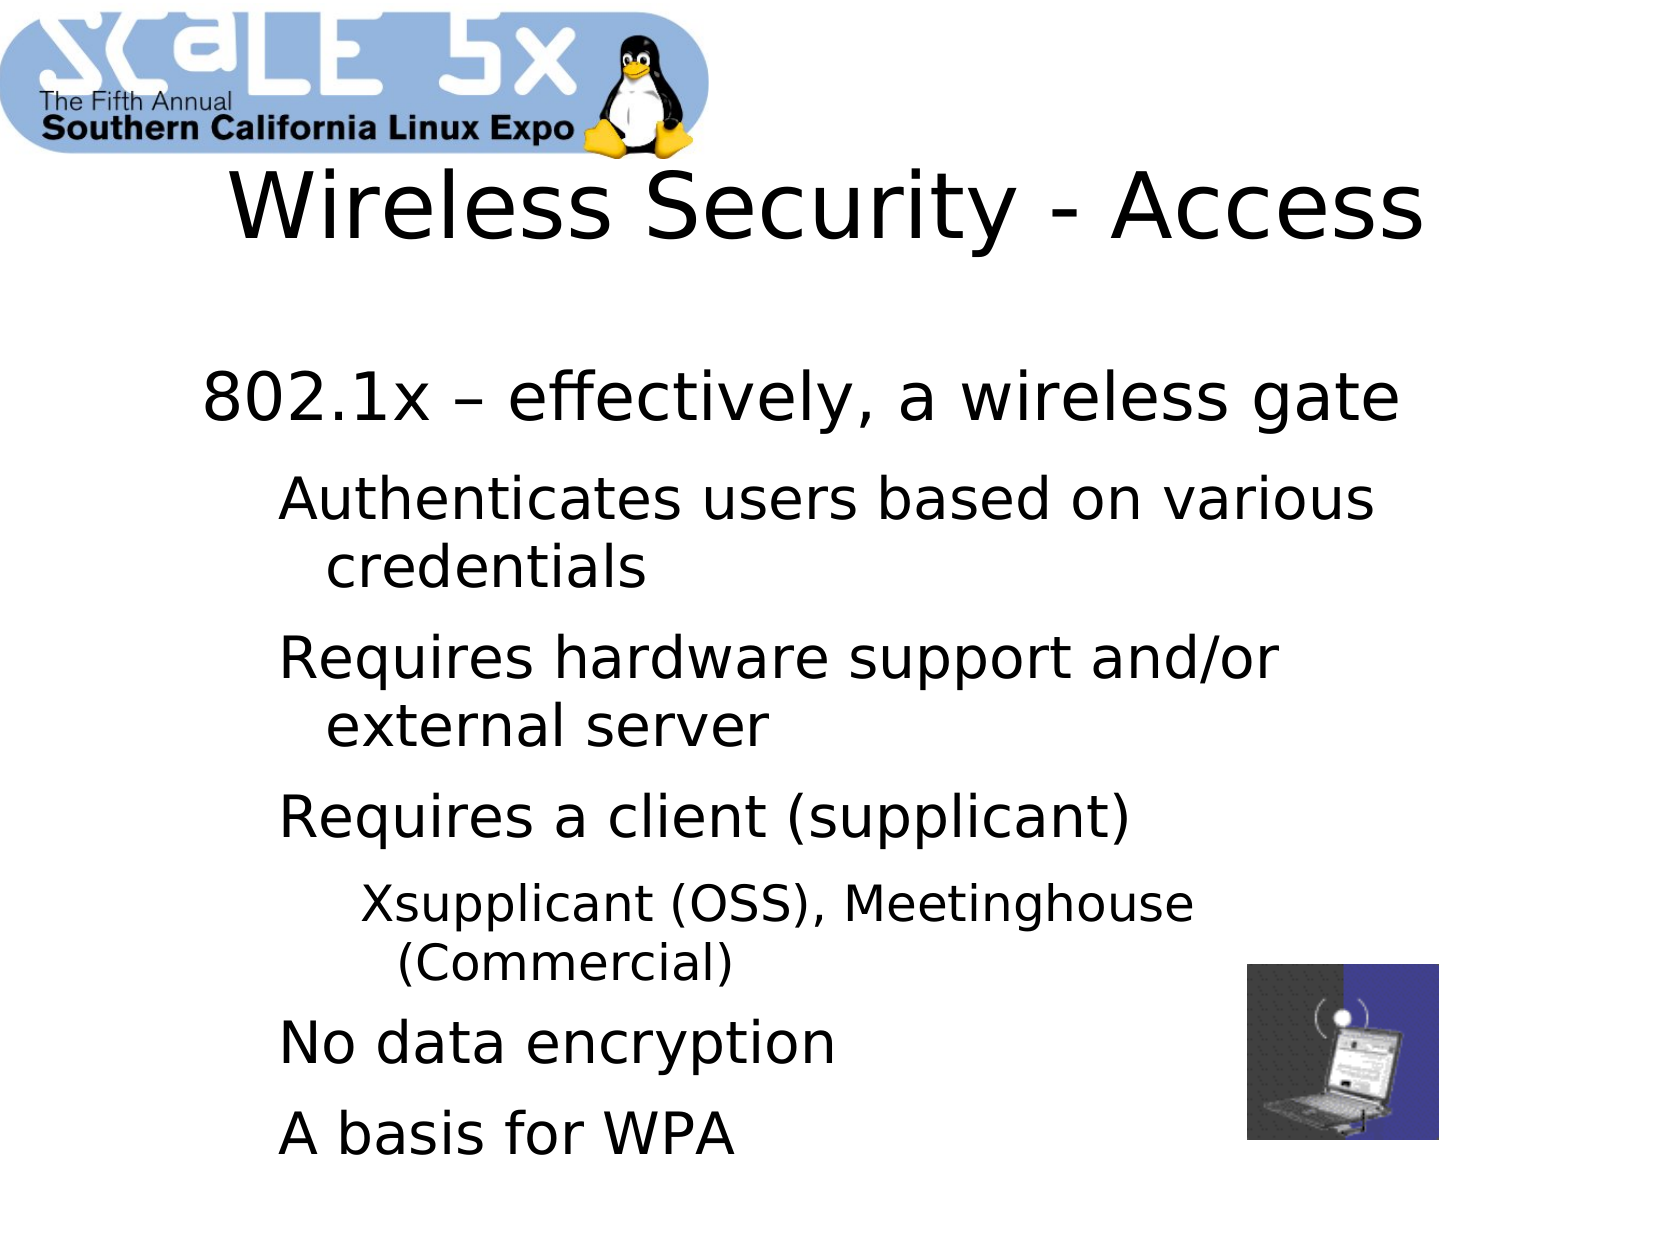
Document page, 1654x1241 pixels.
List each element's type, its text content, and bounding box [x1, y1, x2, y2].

picture [1247, 964, 1439, 1141]
title Wireless Security - Access [121, 102, 1533, 311]
list 802.1x – effectively, a wireless gate Authenticates users based on various credentials Requires hardware support and/or external server Requires a client (supplicant) Xsupplicant (OSS), Meetinghouse (Commercial) No data encryption A basis for WPA [183, 358, 1513, 1169]
picture [0, 3, 709, 159]
